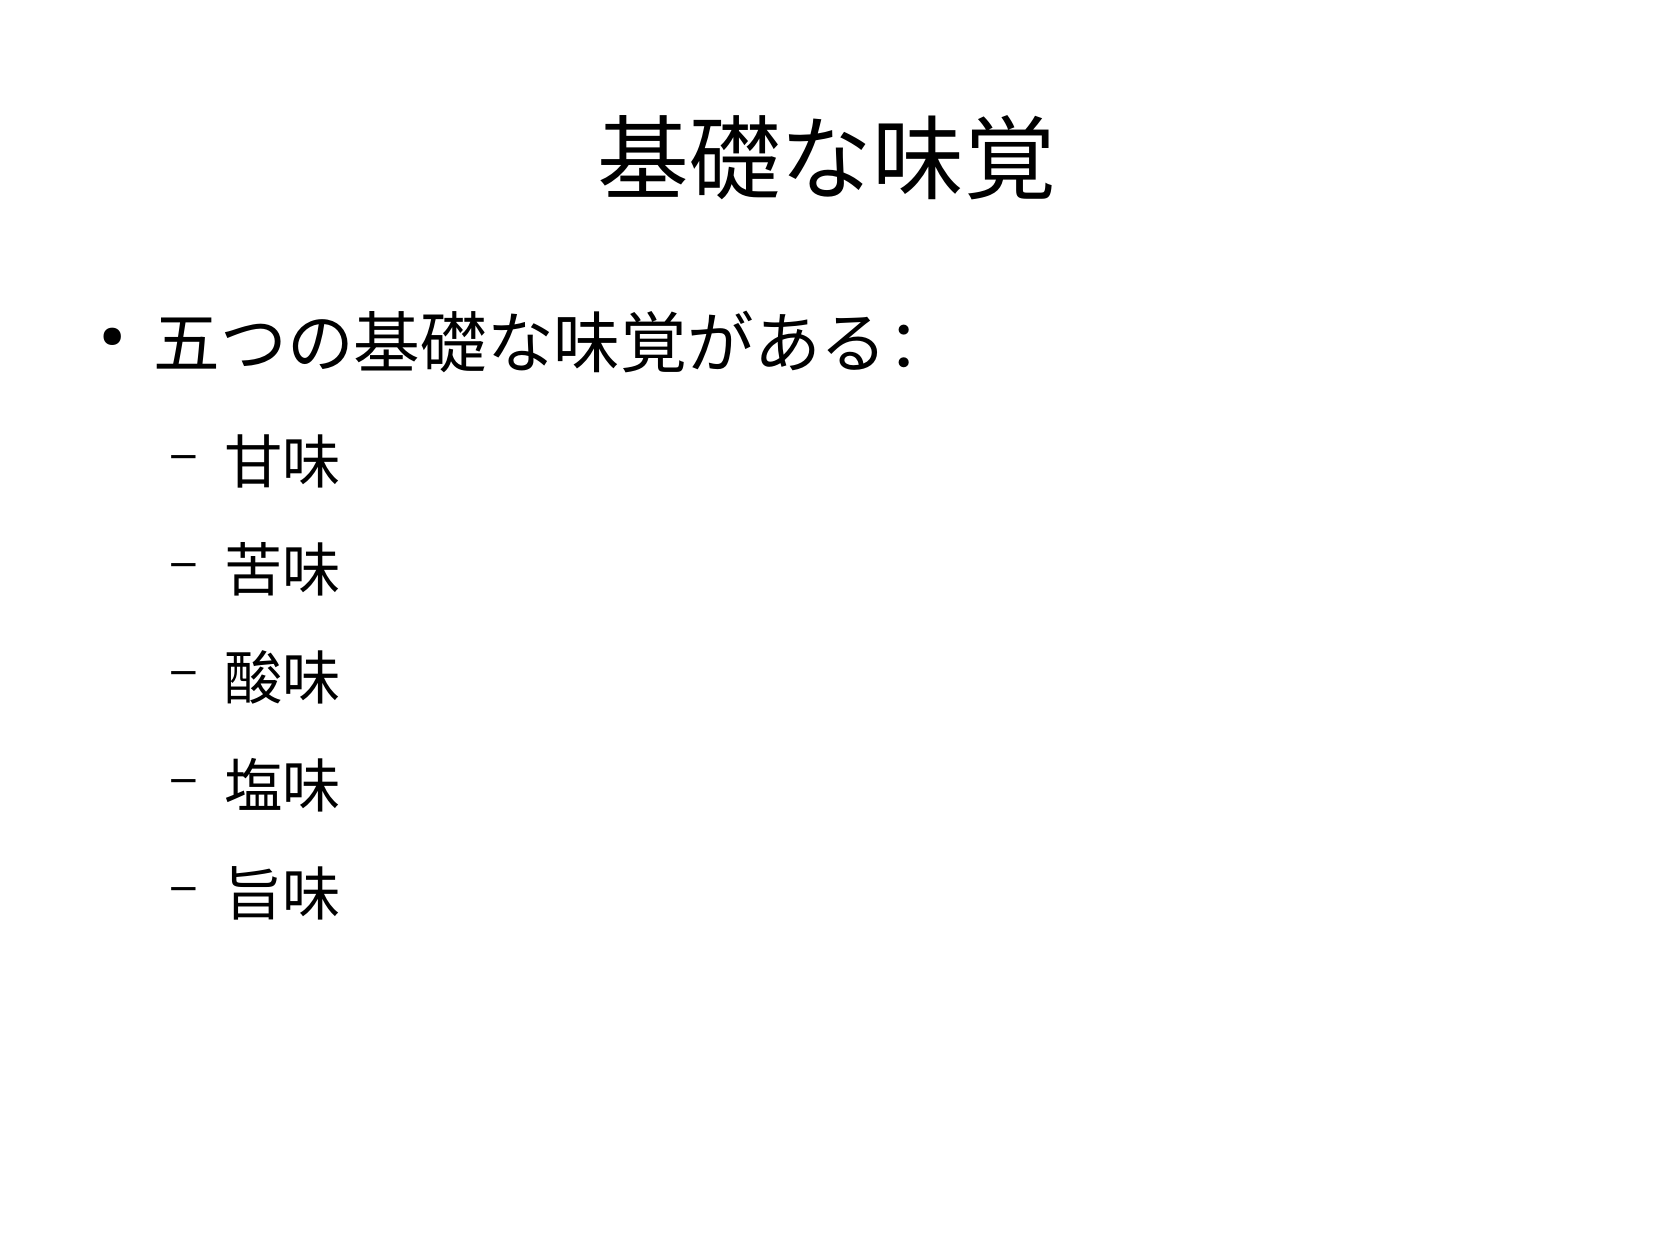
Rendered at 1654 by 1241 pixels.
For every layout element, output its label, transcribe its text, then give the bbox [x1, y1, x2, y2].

list 五つの基礎な味覚がある： 甘味 苦味 酸味 塩味 旨味 [82, 290, 1538, 1010]
title 基礎な味覚 [82, 49, 1571, 257]
